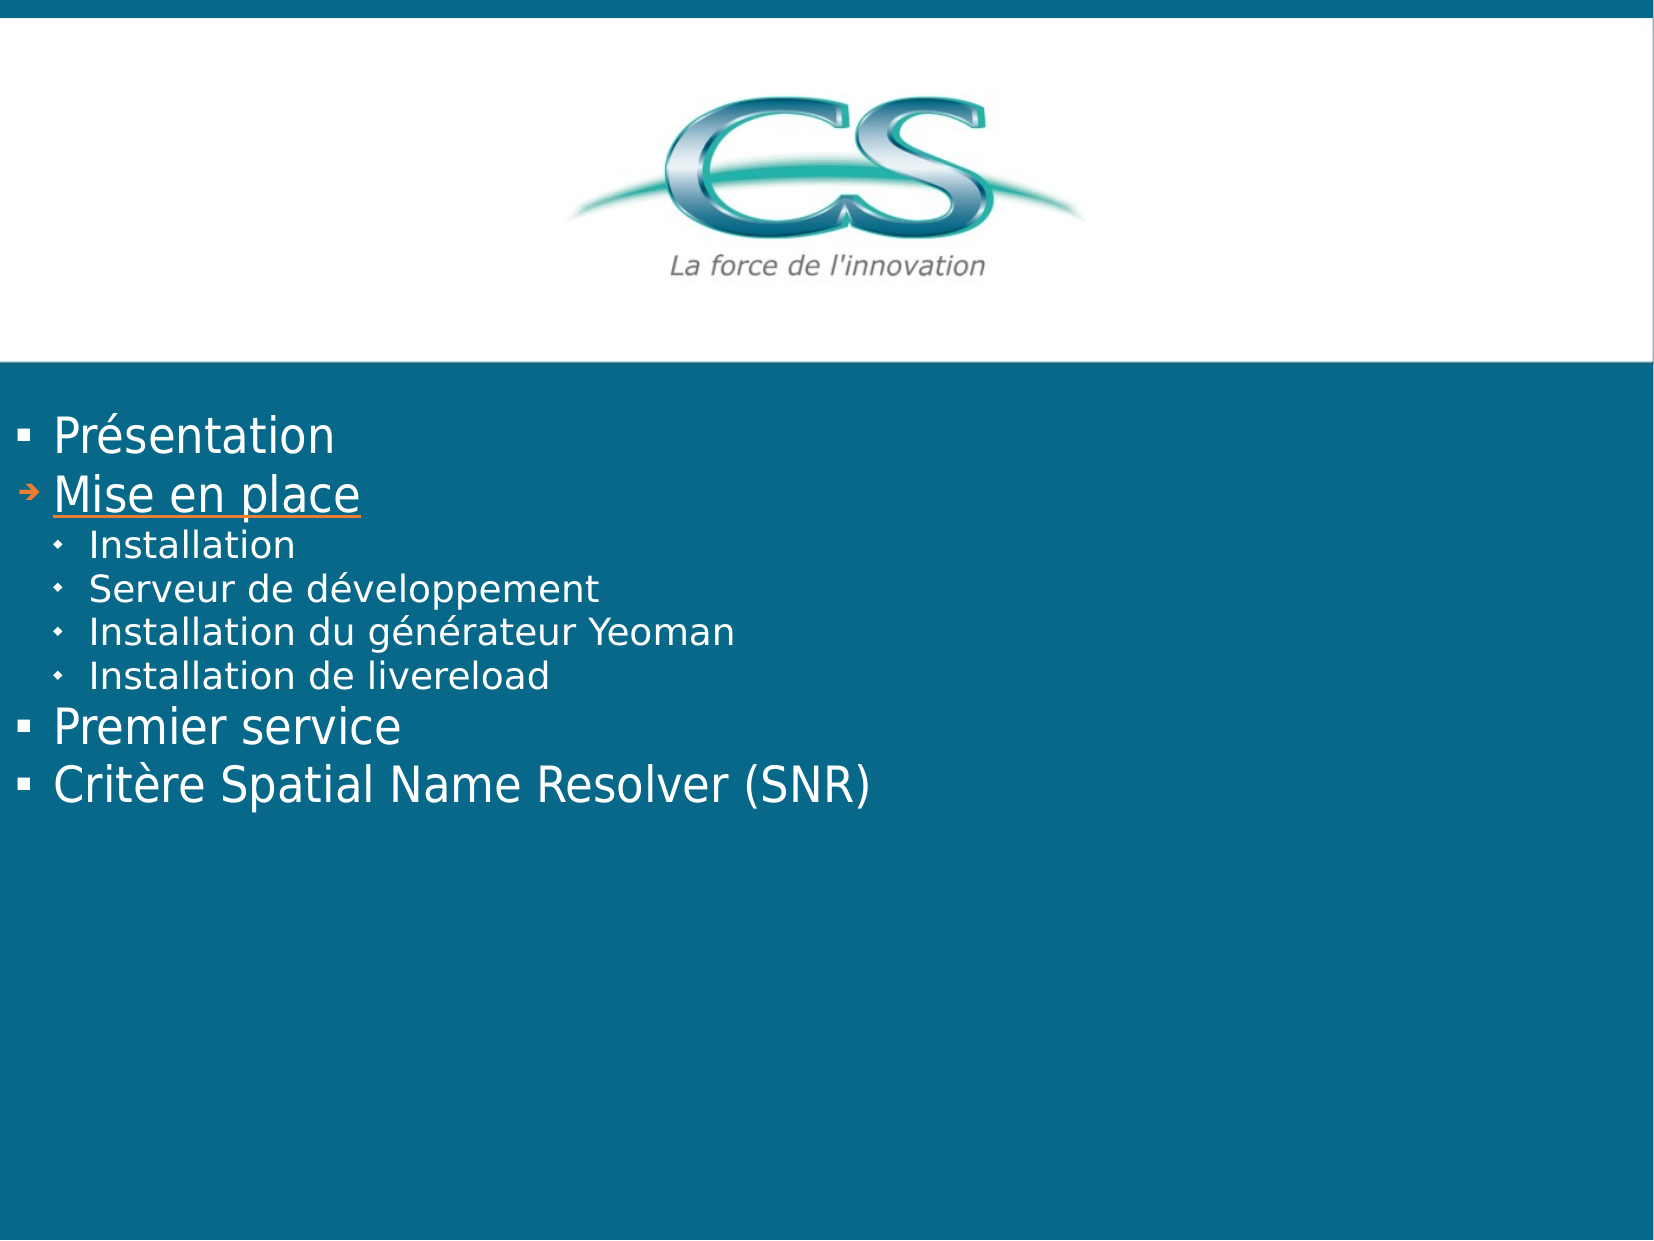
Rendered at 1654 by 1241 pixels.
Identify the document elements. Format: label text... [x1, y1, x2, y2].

text_box Présentation Mise en place Installation Serveur de développement Installation du générateur Yeoman Installation de livereload Premier service Critère Spatial Name Resolver (SNR) [17, 407, 1630, 1188]
picture [0, 19, 1654, 363]
